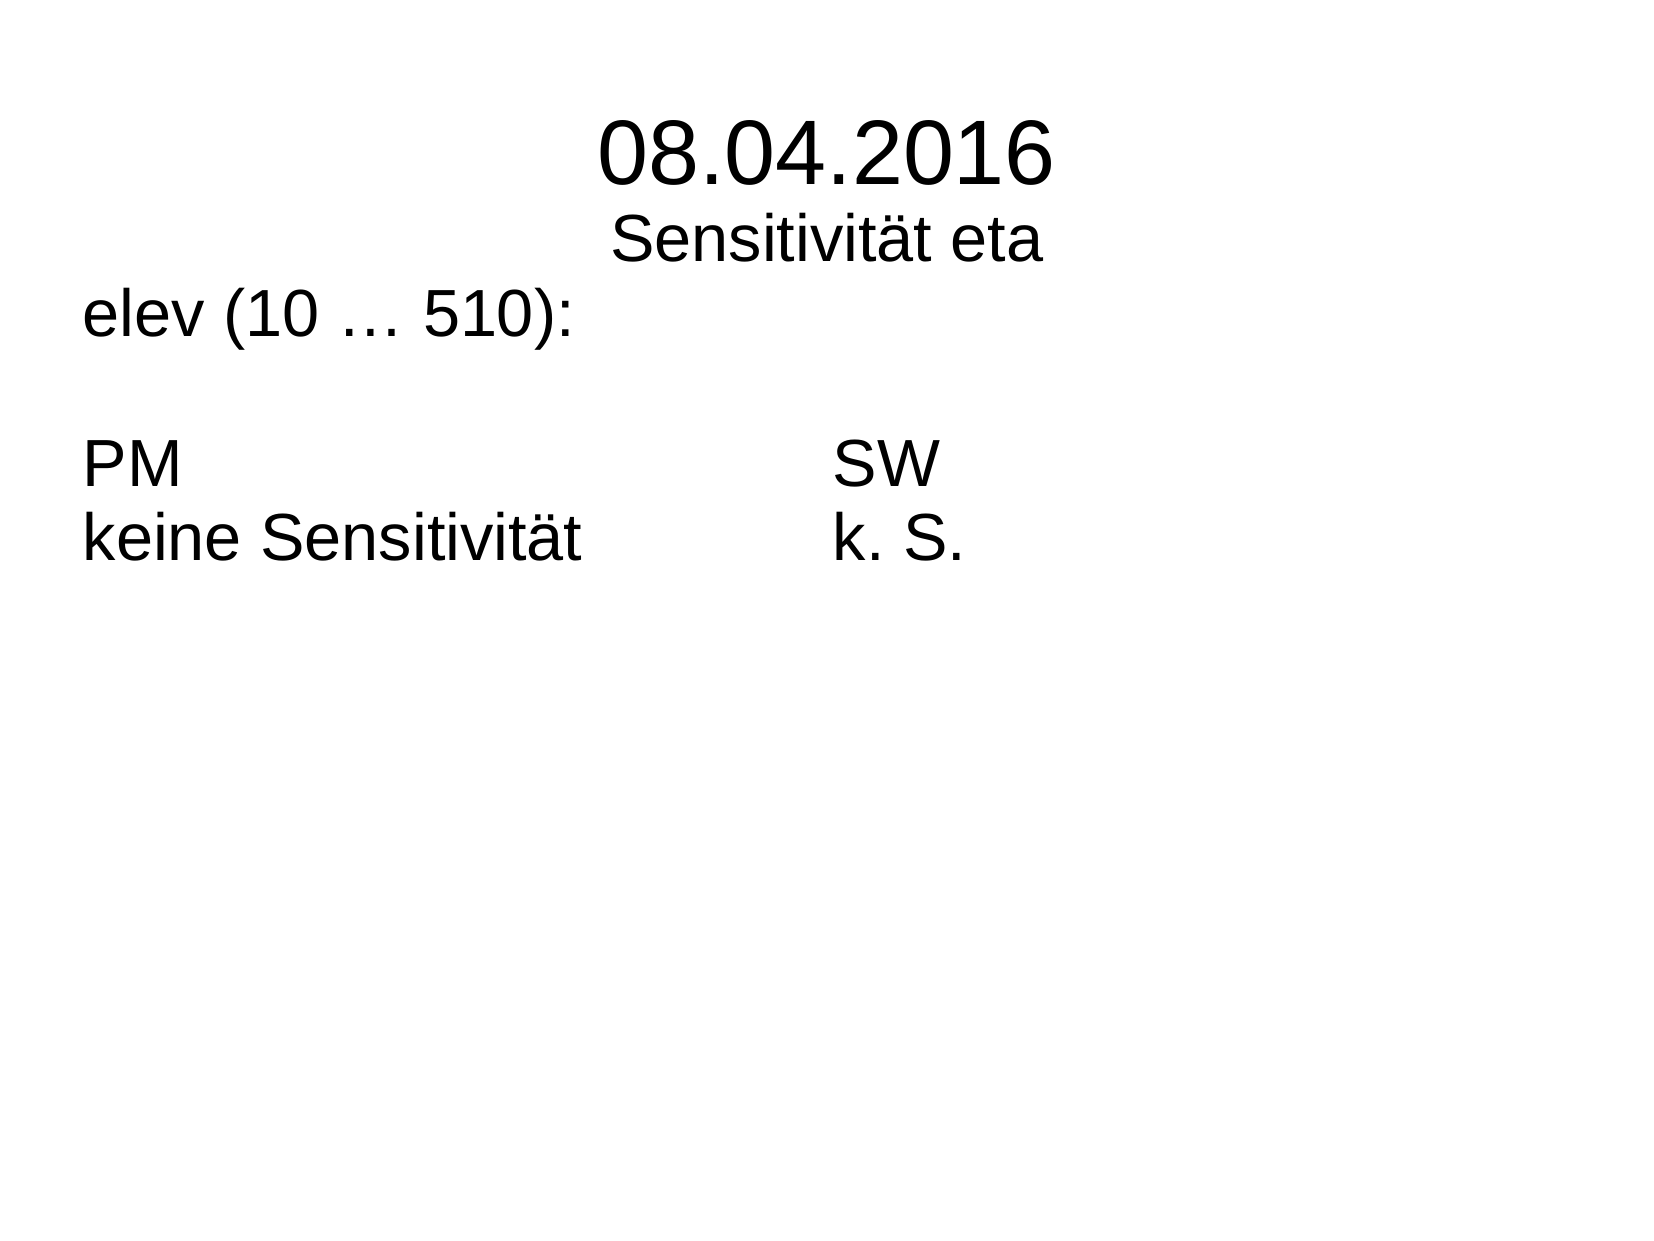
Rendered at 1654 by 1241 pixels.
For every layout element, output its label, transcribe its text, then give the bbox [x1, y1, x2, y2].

subtitle Sensitivität eta elev (10 … 510): PM SW keine Sensitivität k. S. [82, 201, 1571, 1099]
title 08.04.2016 [82, 49, 1571, 201]
